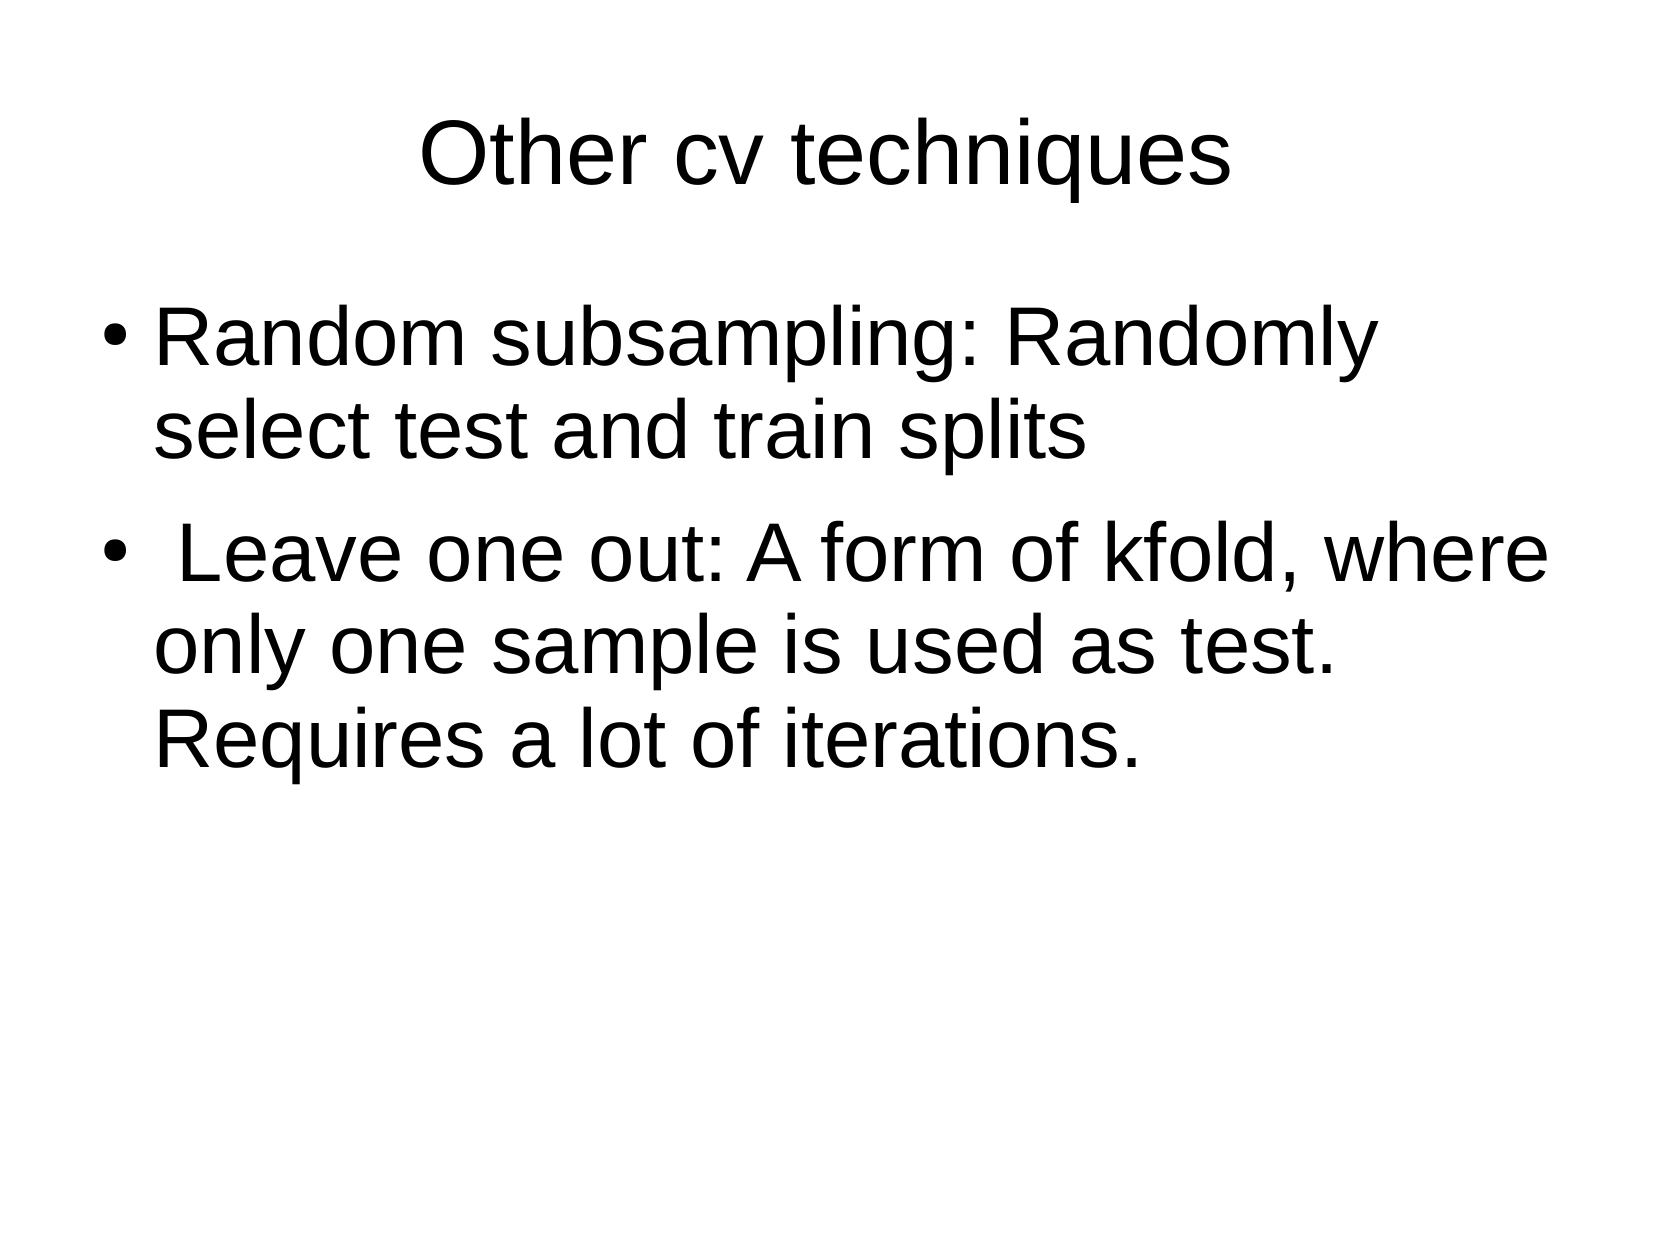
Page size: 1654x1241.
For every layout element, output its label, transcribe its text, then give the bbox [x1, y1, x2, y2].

list Random subsampling: Randomly select test and train splits Leave one out: A form of kfold, where only one sample is used as test. Requires a lot of iterations. [82, 290, 1571, 1109]
title Other cv techniques [82, 49, 1571, 257]
